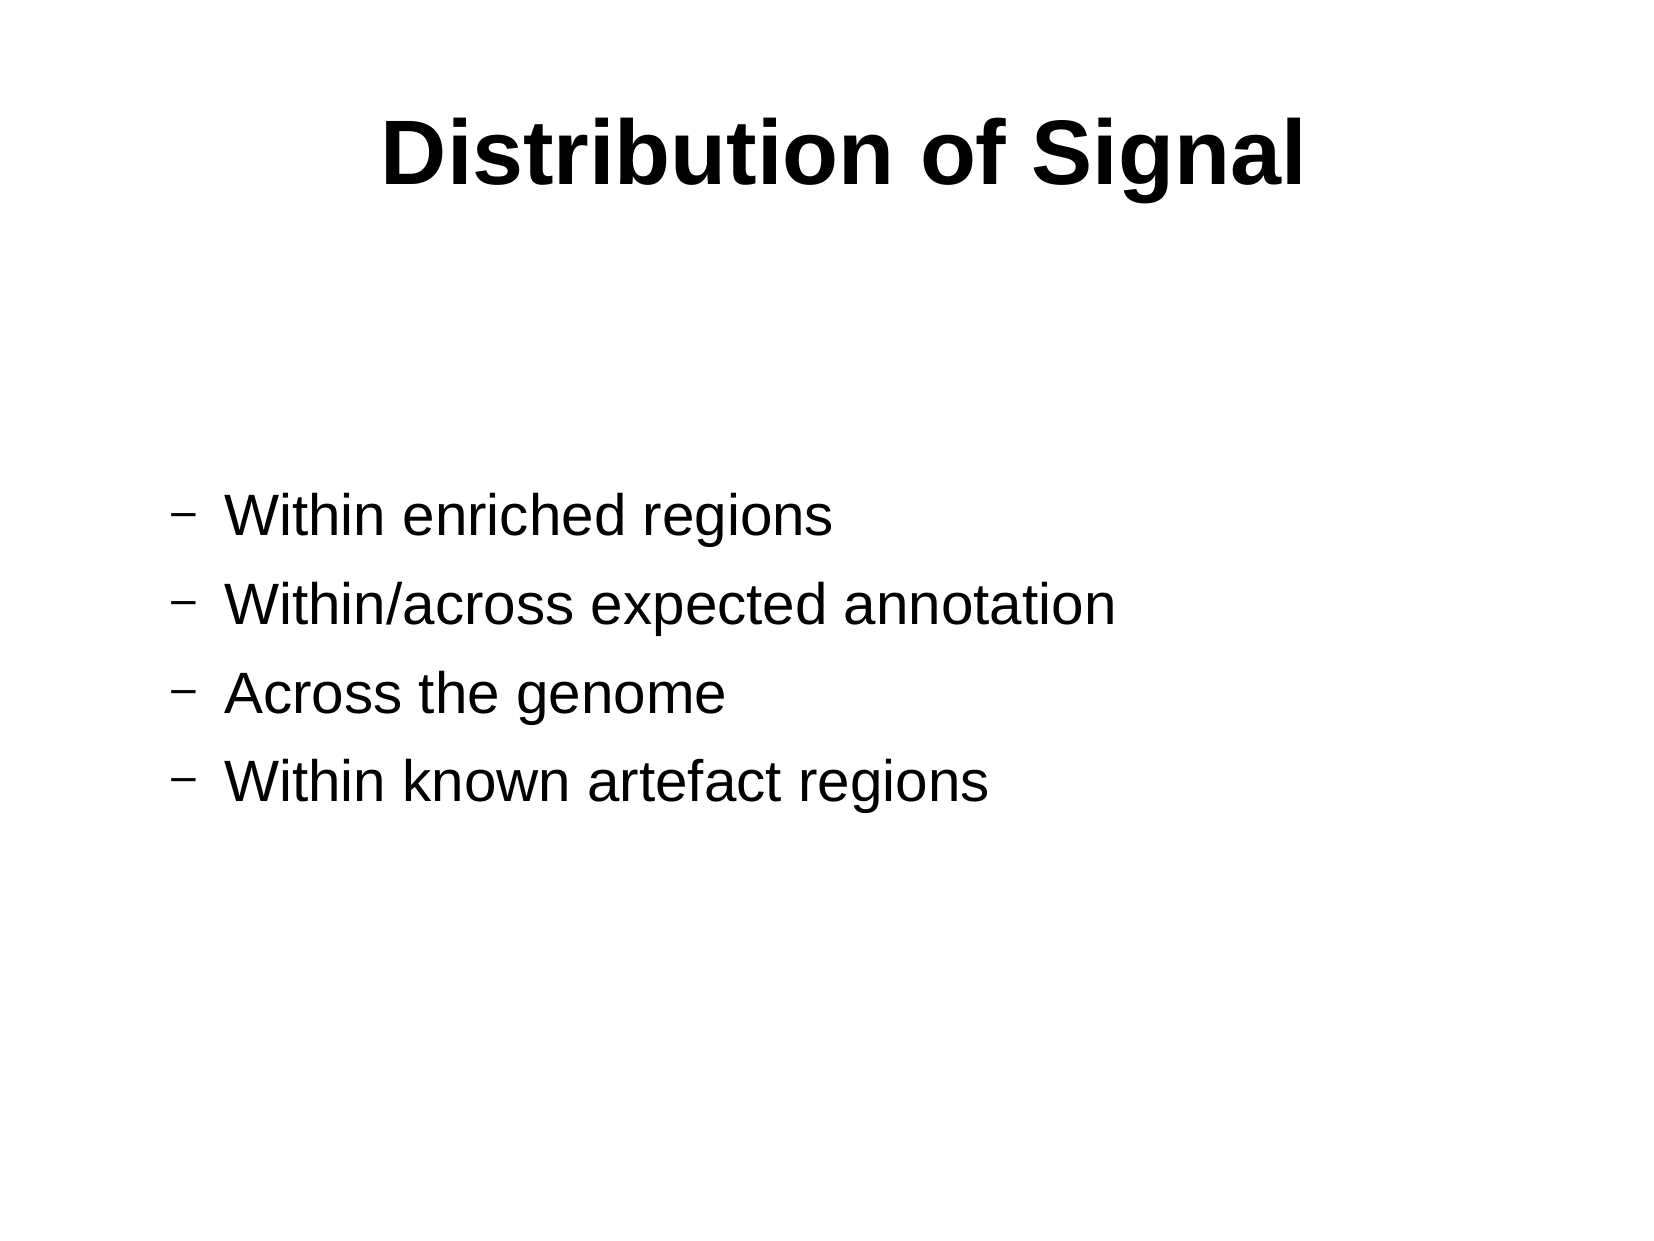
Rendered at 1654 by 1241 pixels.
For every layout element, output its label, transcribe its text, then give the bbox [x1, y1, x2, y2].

list Within enriched regions Within/across expected annotation Across the genome Within known artefact regions [82, 290, 1571, 1109]
title Distribution of Signal [82, 49, 1571, 257]
